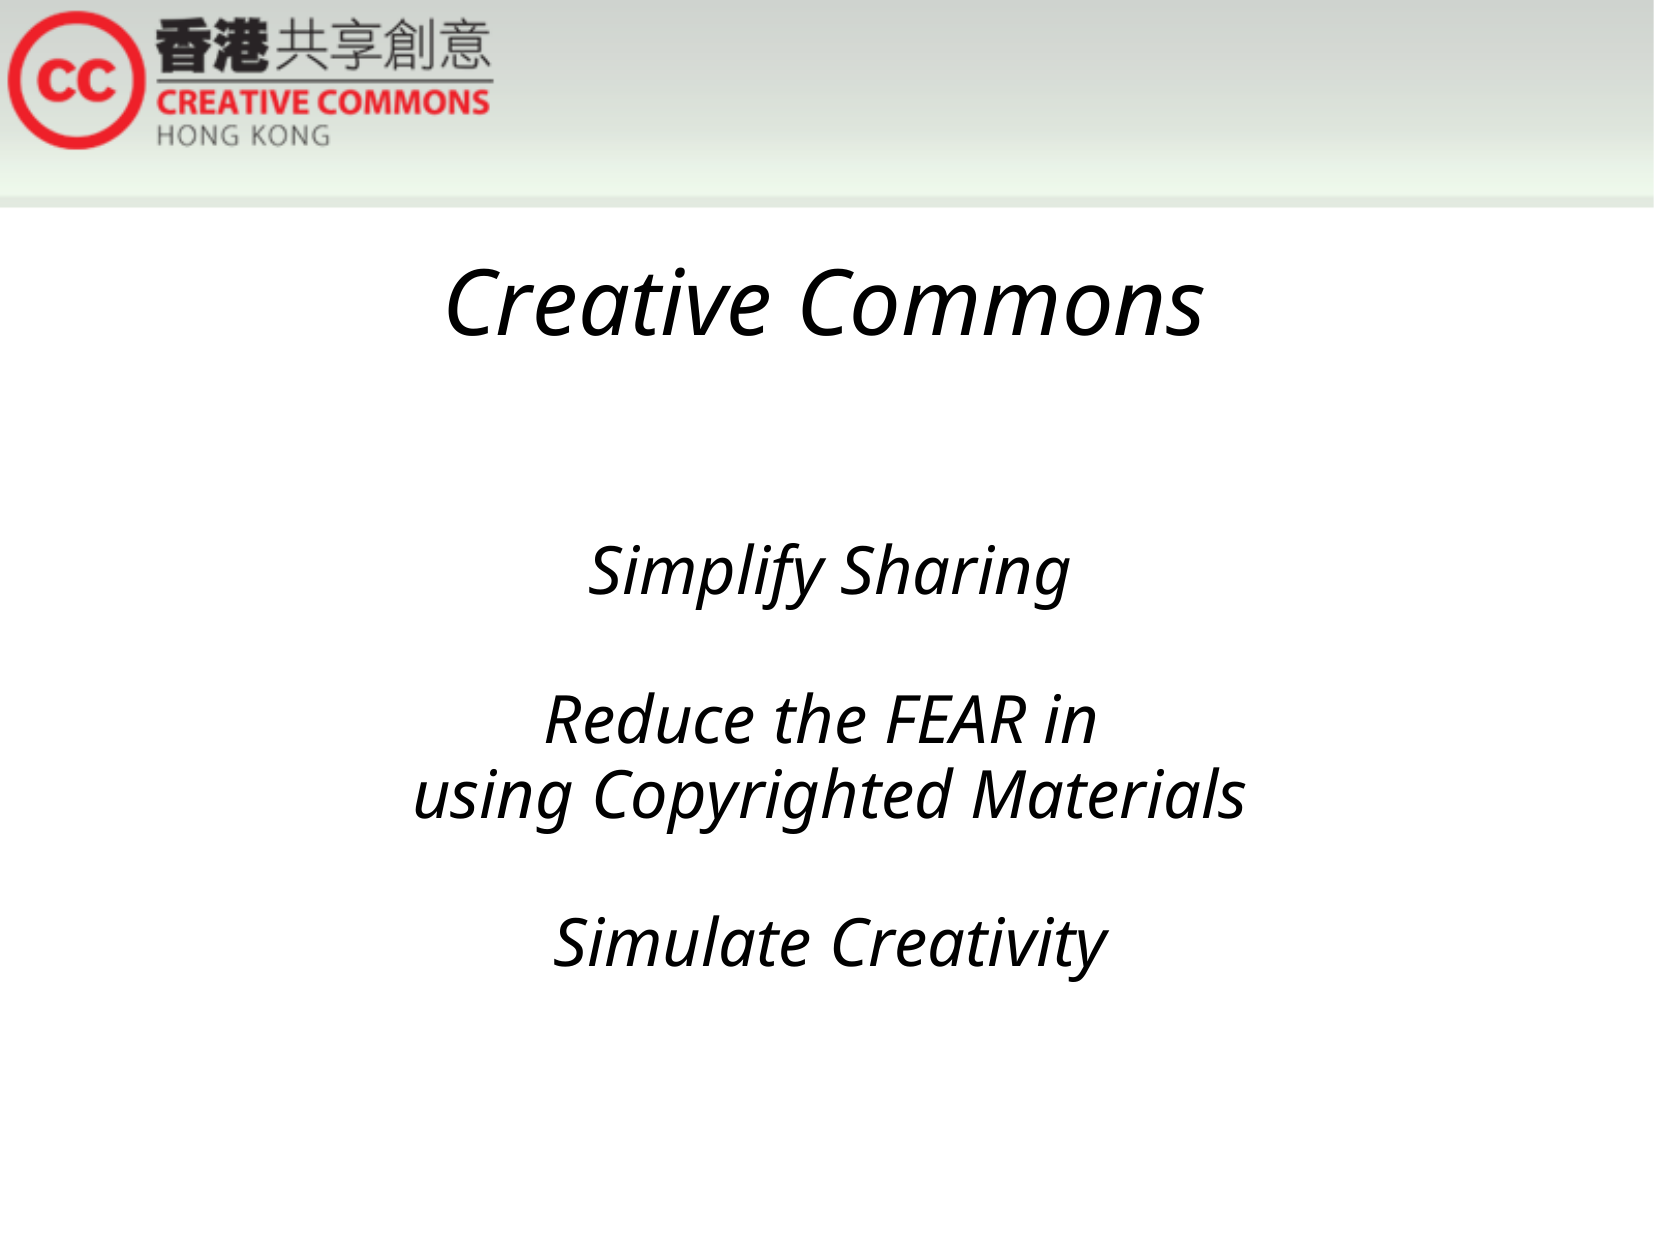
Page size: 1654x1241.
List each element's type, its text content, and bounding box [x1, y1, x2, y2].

text_box Simplify Sharing Reduce the FEAR in using Copyrighted Materials Simulate Creativity [86, 427, 1575, 1086]
text_box Creative Commons [80, 205, 1569, 398]
picture [0, 0, 1654, 1241]
